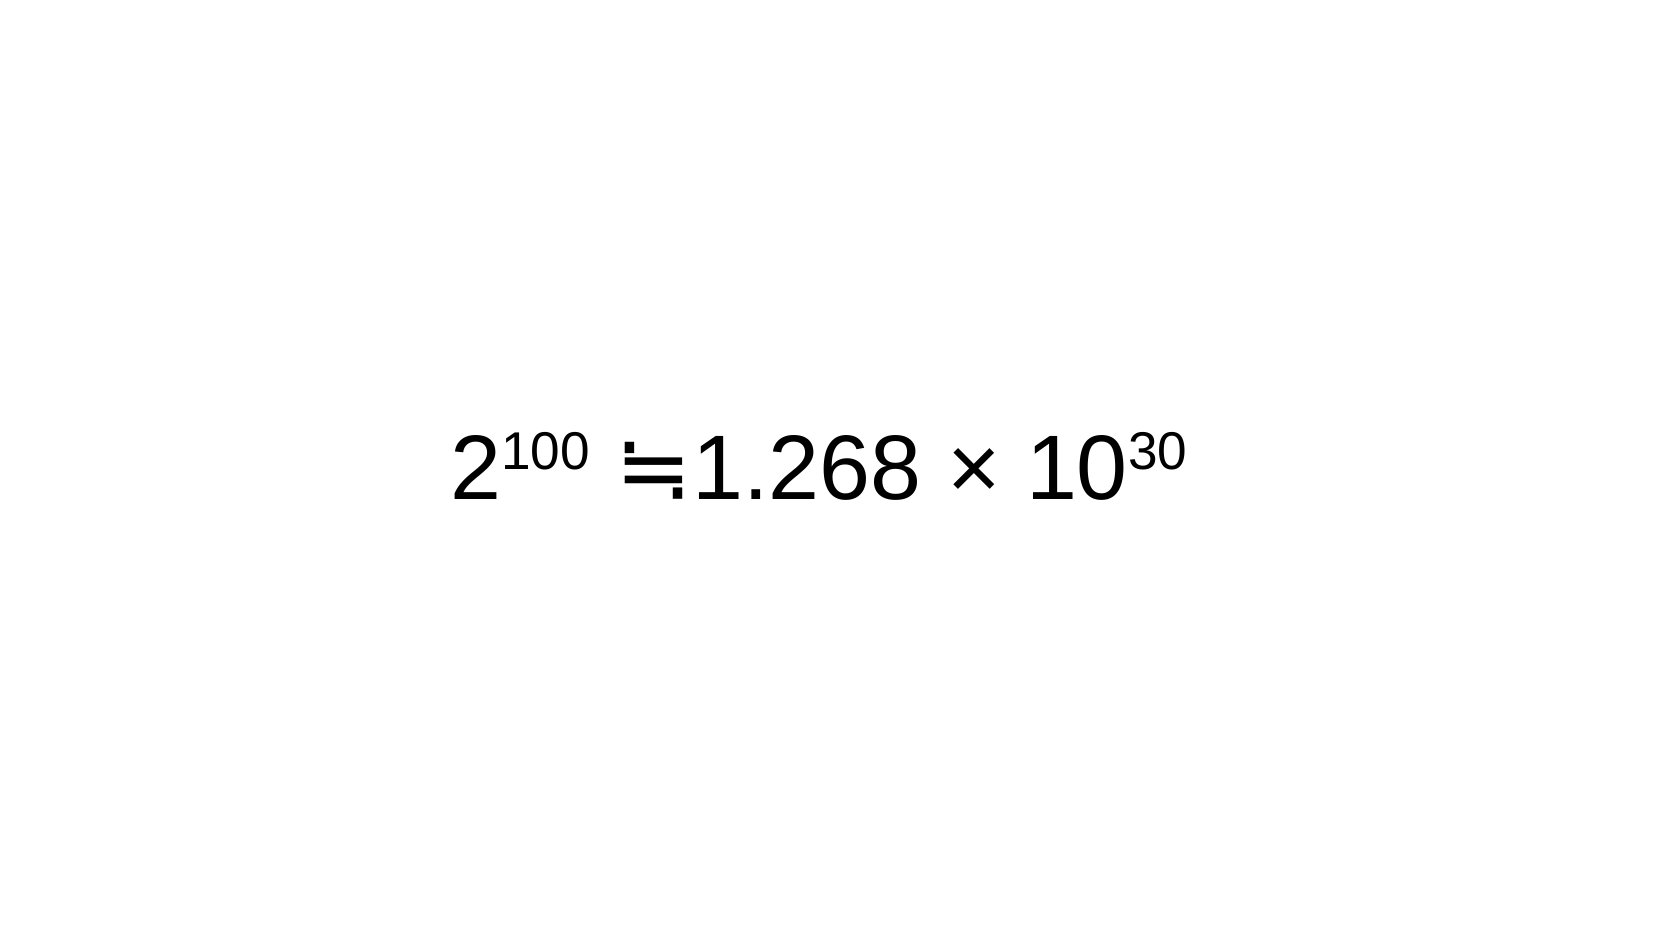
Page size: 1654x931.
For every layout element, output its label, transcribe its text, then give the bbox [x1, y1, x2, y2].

title 2100 ≒1.268 × 1030 [75, 390, 1564, 546]
